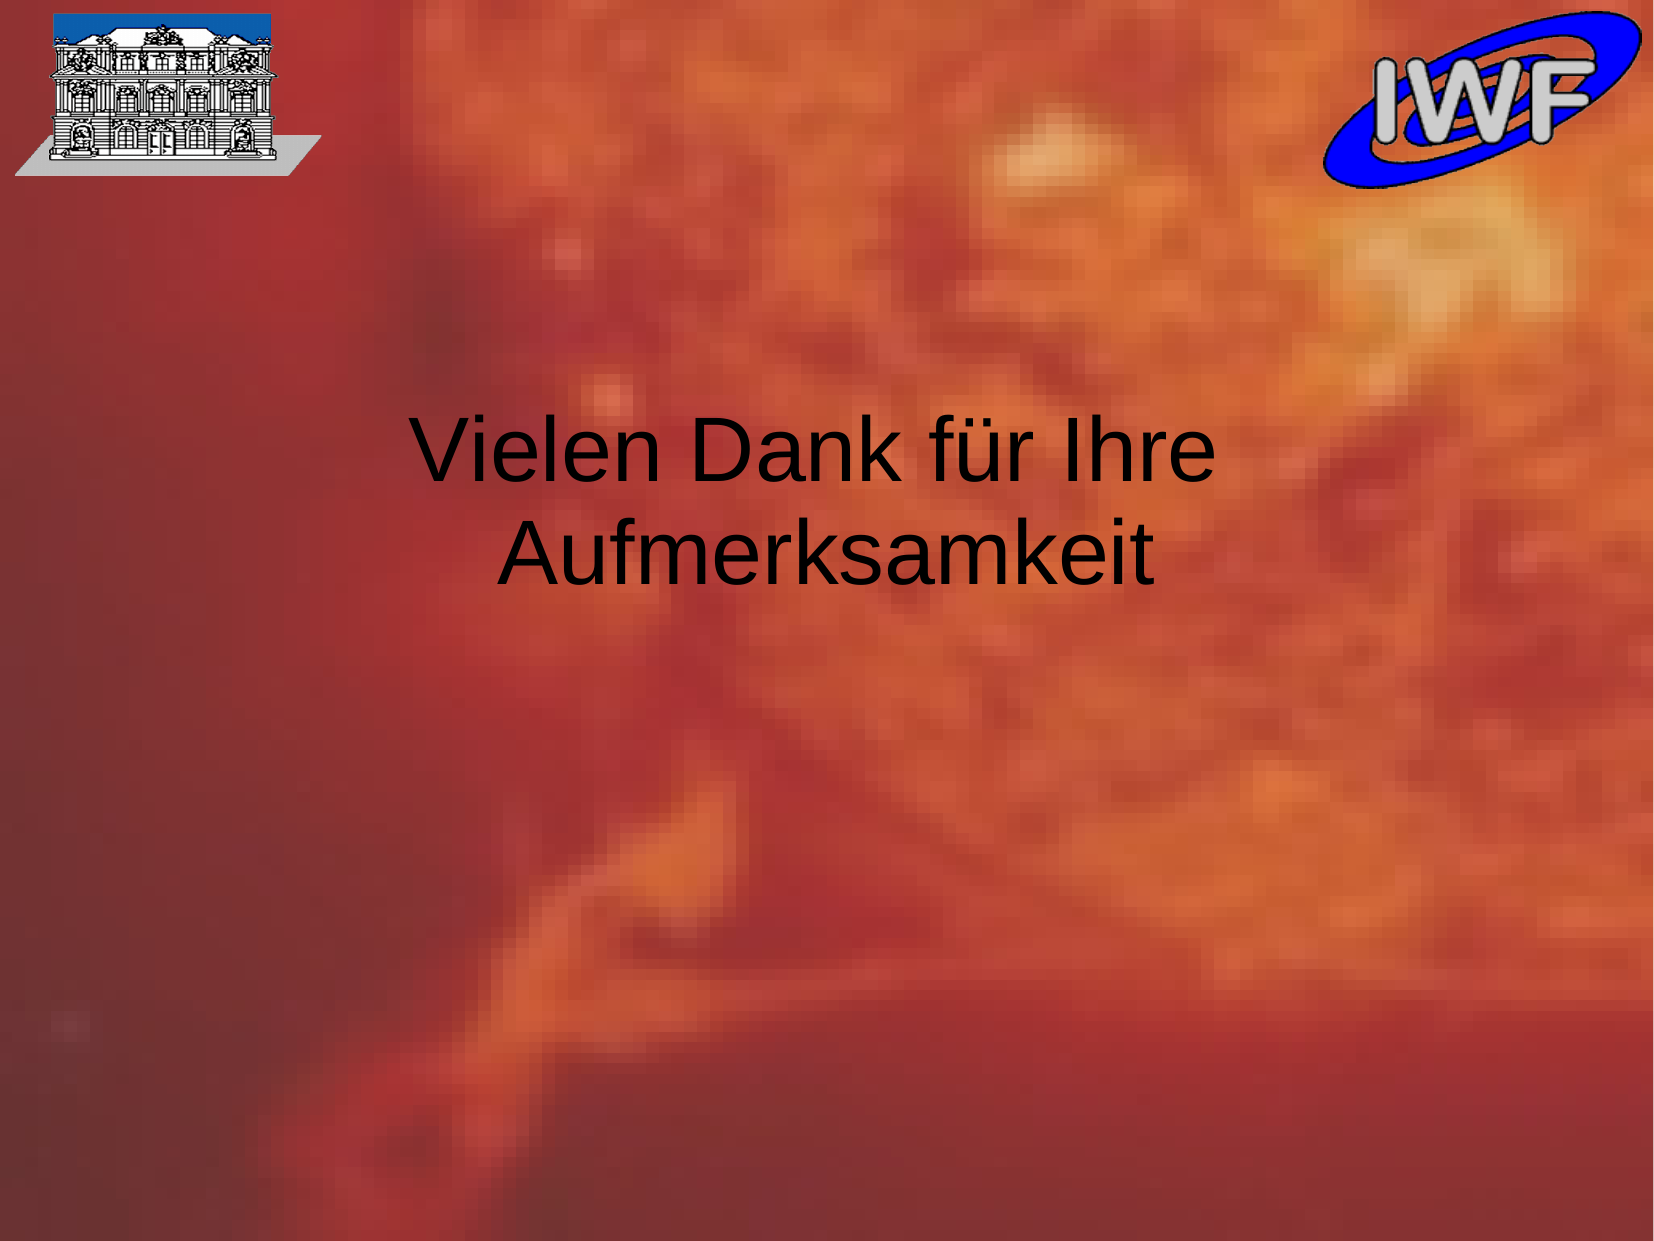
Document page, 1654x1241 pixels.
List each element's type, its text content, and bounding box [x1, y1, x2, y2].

picture [0, 0, 1654, 1241]
title Vielen Dank für Ihre Aufmerksamkeit [82, 397, 1571, 605]
